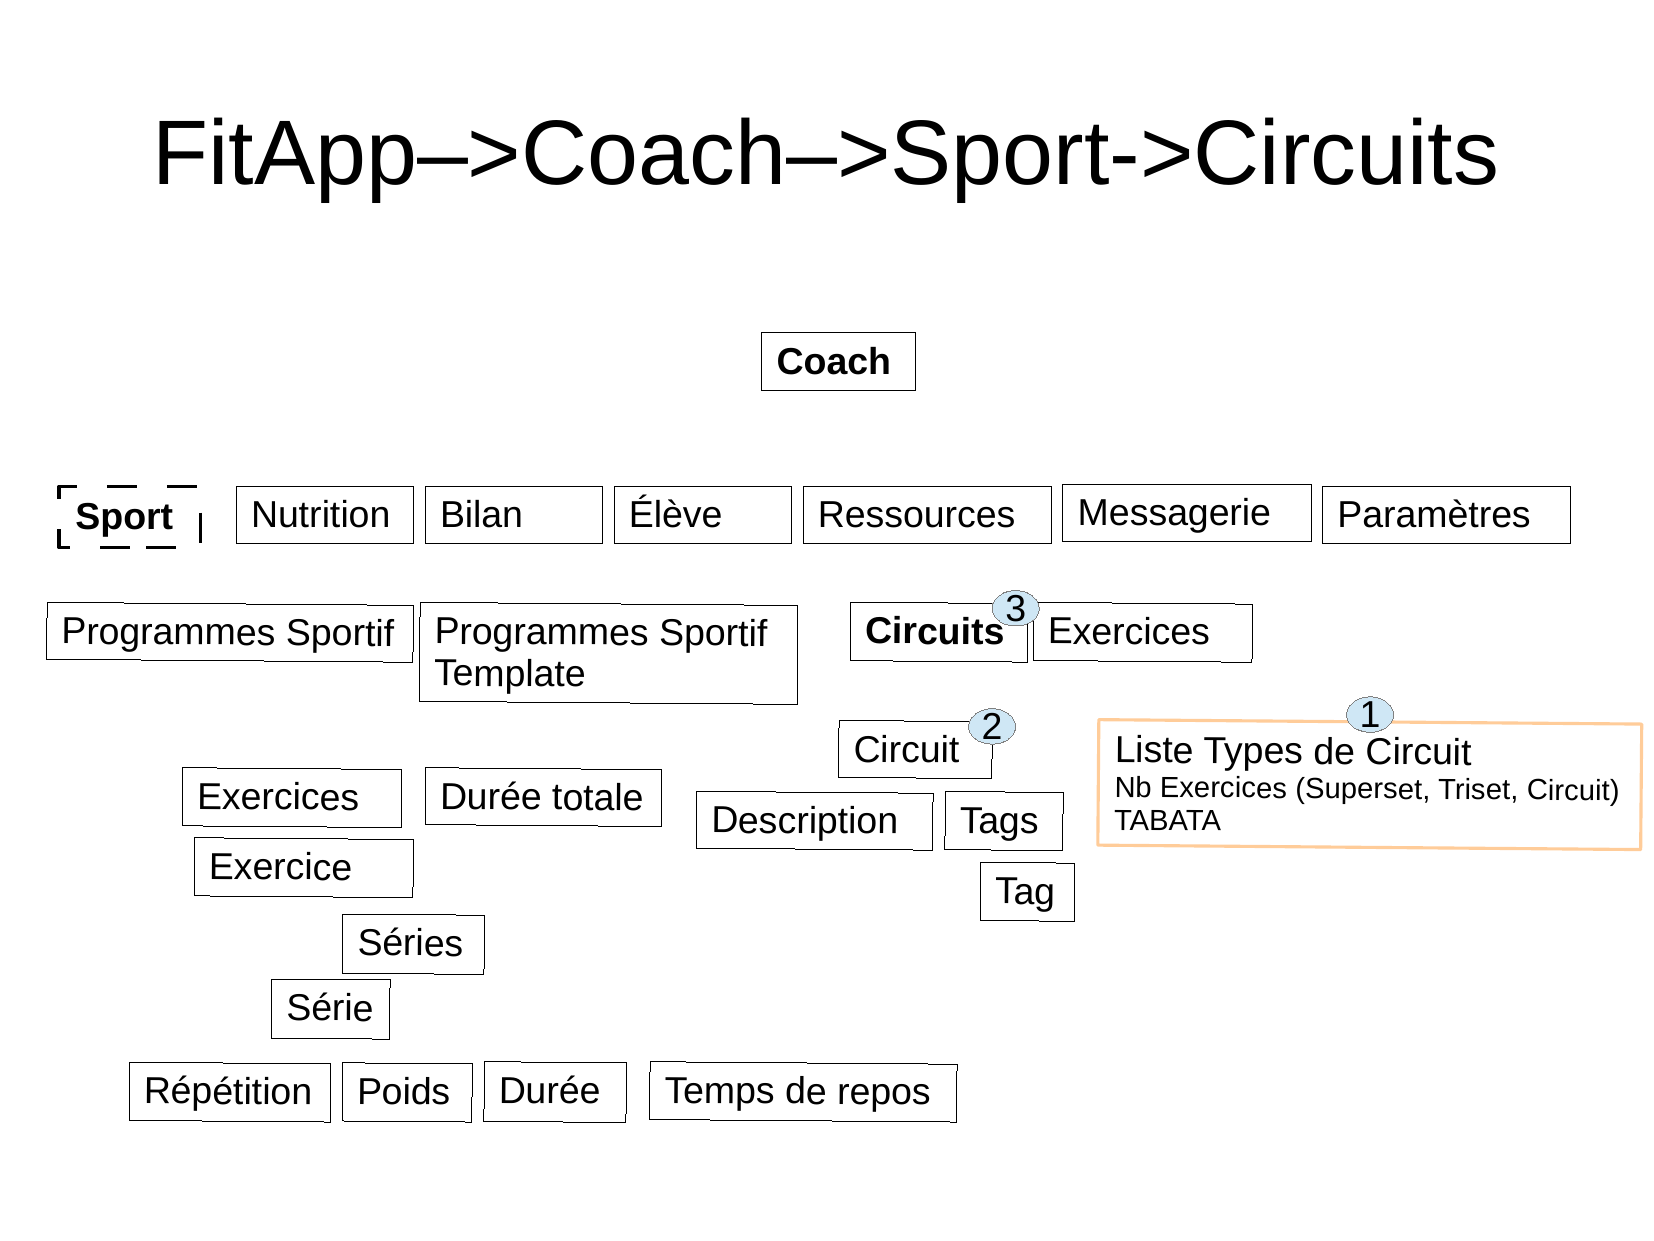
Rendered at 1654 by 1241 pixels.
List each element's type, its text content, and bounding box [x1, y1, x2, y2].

text_box Poids [342, 1062, 473, 1123]
text_box Durée totale [425, 767, 662, 827]
text_box Séries [342, 914, 485, 975]
text_box Liste Types de Circuit Nb Exercices (Superset, Triset, Circuit) TABATA [1097, 719, 1642, 850]
title FitApp–>Coach–>Sport->Circuits [82, 49, 1571, 257]
text_box 3 [992, 590, 1040, 626]
text_box Messagerie [1062, 484, 1312, 542]
text_box Exercice [194, 837, 414, 898]
text_box Circuit [838, 720, 993, 779]
text_box Ressources [803, 486, 1052, 544]
text_box Paramètres [1322, 486, 1571, 544]
text_box Programmes Sportif [46, 602, 414, 663]
text_box 1 [1346, 696, 1394, 733]
text_box Programmes Sportif Template [419, 602, 798, 705]
text_box Bilan [425, 486, 603, 544]
text_box Tags [944, 791, 1064, 851]
text_box Coach [761, 332, 916, 391]
text_box Nutrition [236, 486, 414, 544]
text_box Exercices [182, 767, 402, 828]
text_box Temps de repos [649, 1061, 958, 1123]
text_box Élève [614, 486, 792, 544]
text_box Série [271, 979, 391, 1040]
text_box Tag [980, 862, 1075, 922]
text_box Sport [59, 486, 201, 548]
text_box Description [696, 791, 934, 851]
text_box Durée [483, 1061, 627, 1123]
text_box 2 [968, 708, 1016, 745]
text_box Répétition [129, 1062, 331, 1123]
text_box Exercices [1033, 602, 1253, 663]
text_box Circuits [850, 602, 1028, 663]
